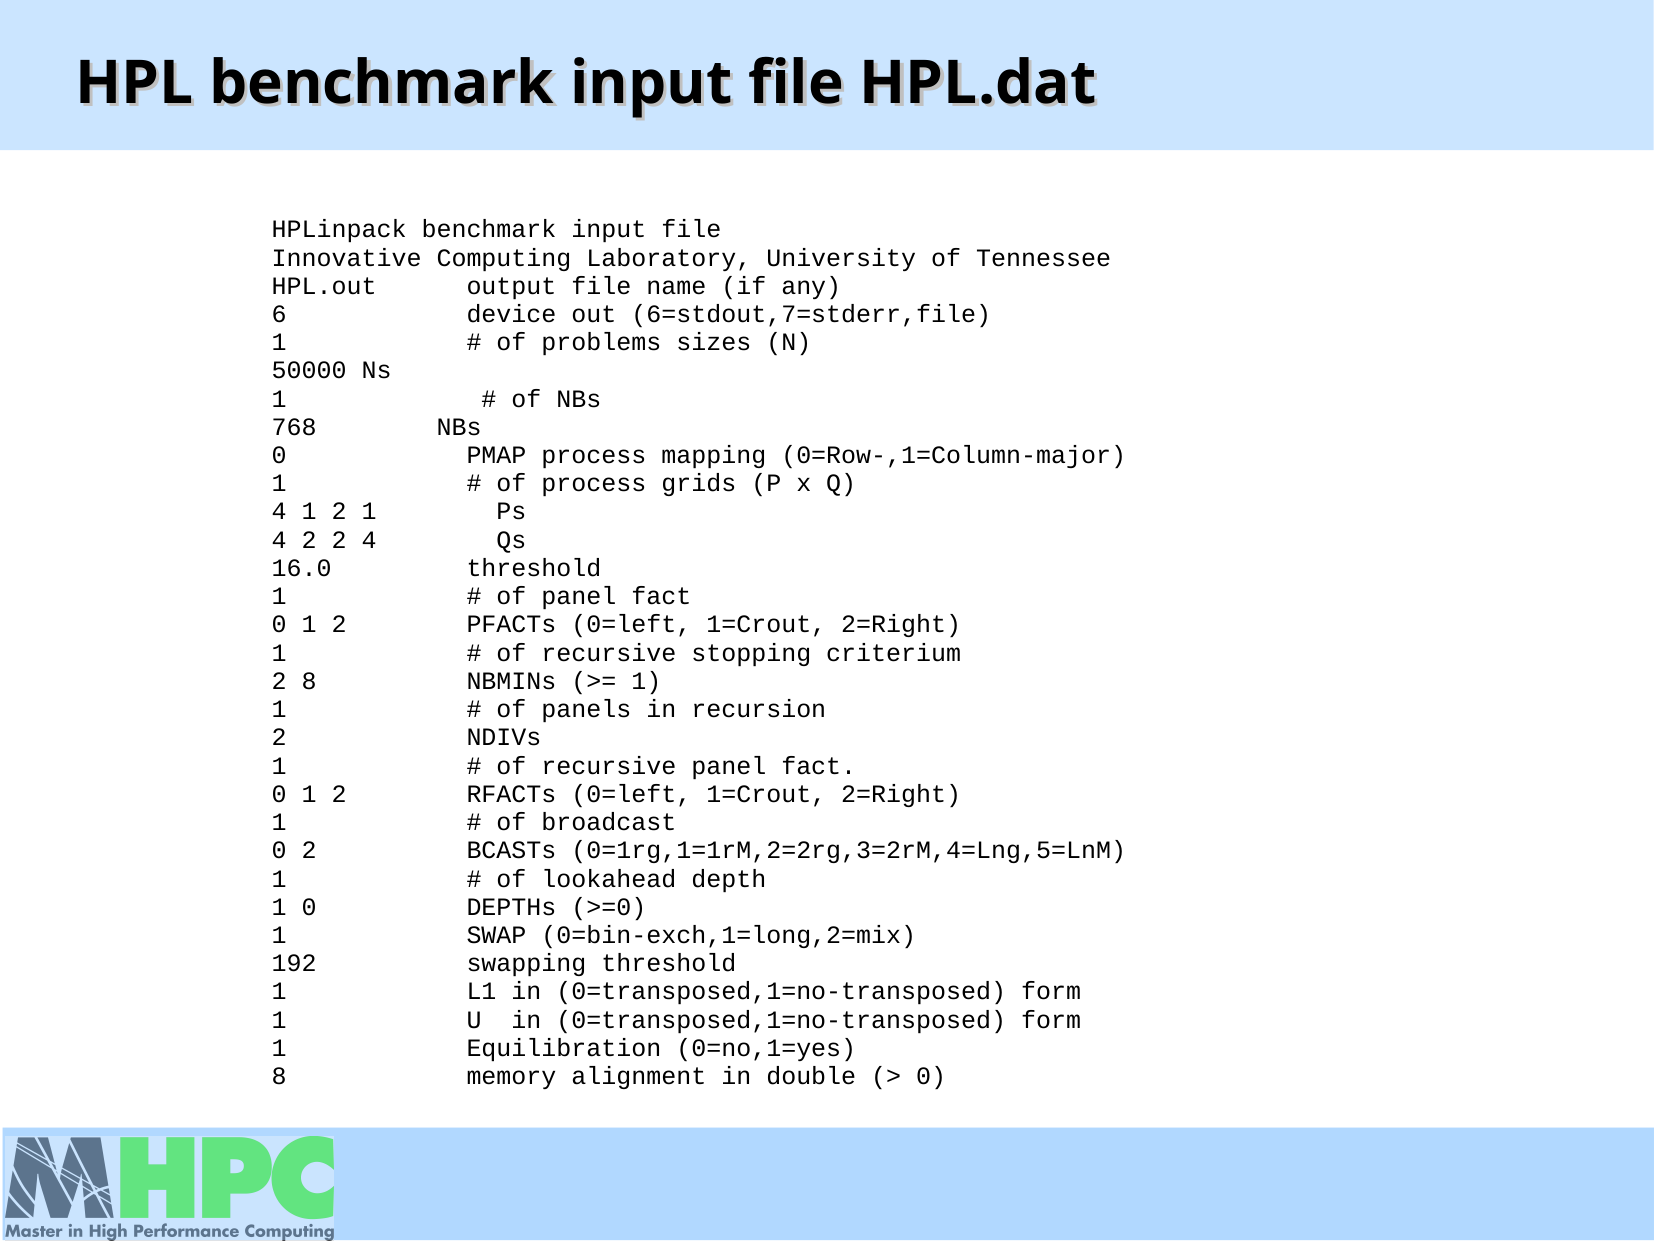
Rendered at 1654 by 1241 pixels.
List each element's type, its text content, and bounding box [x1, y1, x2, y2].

text_box HPLinpack benchmark input file Innovative Computing Laboratory, University of Tennessee HPL.out output file name (if any) 6 device out (6=stdout,7=stderr,file) 1 # of problems sizes (N) 50000 Ns 1 # of NBs 768 NBs 0 PMAP process mapping (0=Row-,1=Column-major) 1 # of process grids (P x Q) 4 1 2 1 Ps 4 2 2 4 Qs 16.0 threshold 1 # of panel fact 0 1 2 PFACTs (0=left, 1=Crout, 2=Right) 1 # of recursive stopping criterium 2 8 NBMINs (>= 1) 1 # of panels in recursion 2 NDIVs 1 # of recursive panel fact. 0 1 2 RFACTs (0=left, 1=Crout, 2=Right) 1 # of broadcast 0 2 BCASTs (0=1rg,1=1rM,2=2rg,3=2rM,4=Lng,5=LnM) 1 # of lookahead depth 1 0 DEPTHs (>=0) 1 SWAP (0=bin-exch,1=long,2=mix) 192 swapping threshold 1 L1 in (0=transposed,1=no-transposed) form 1 U in (0=transposed,1=no-transposed) form 1 Equilibration (0=no,1=yes) 8 memory alignment in double (> 0) [256, 209, 1320, 1096]
title HPL benchmark input file HPL.dat [75, 0, 1421, 184]
